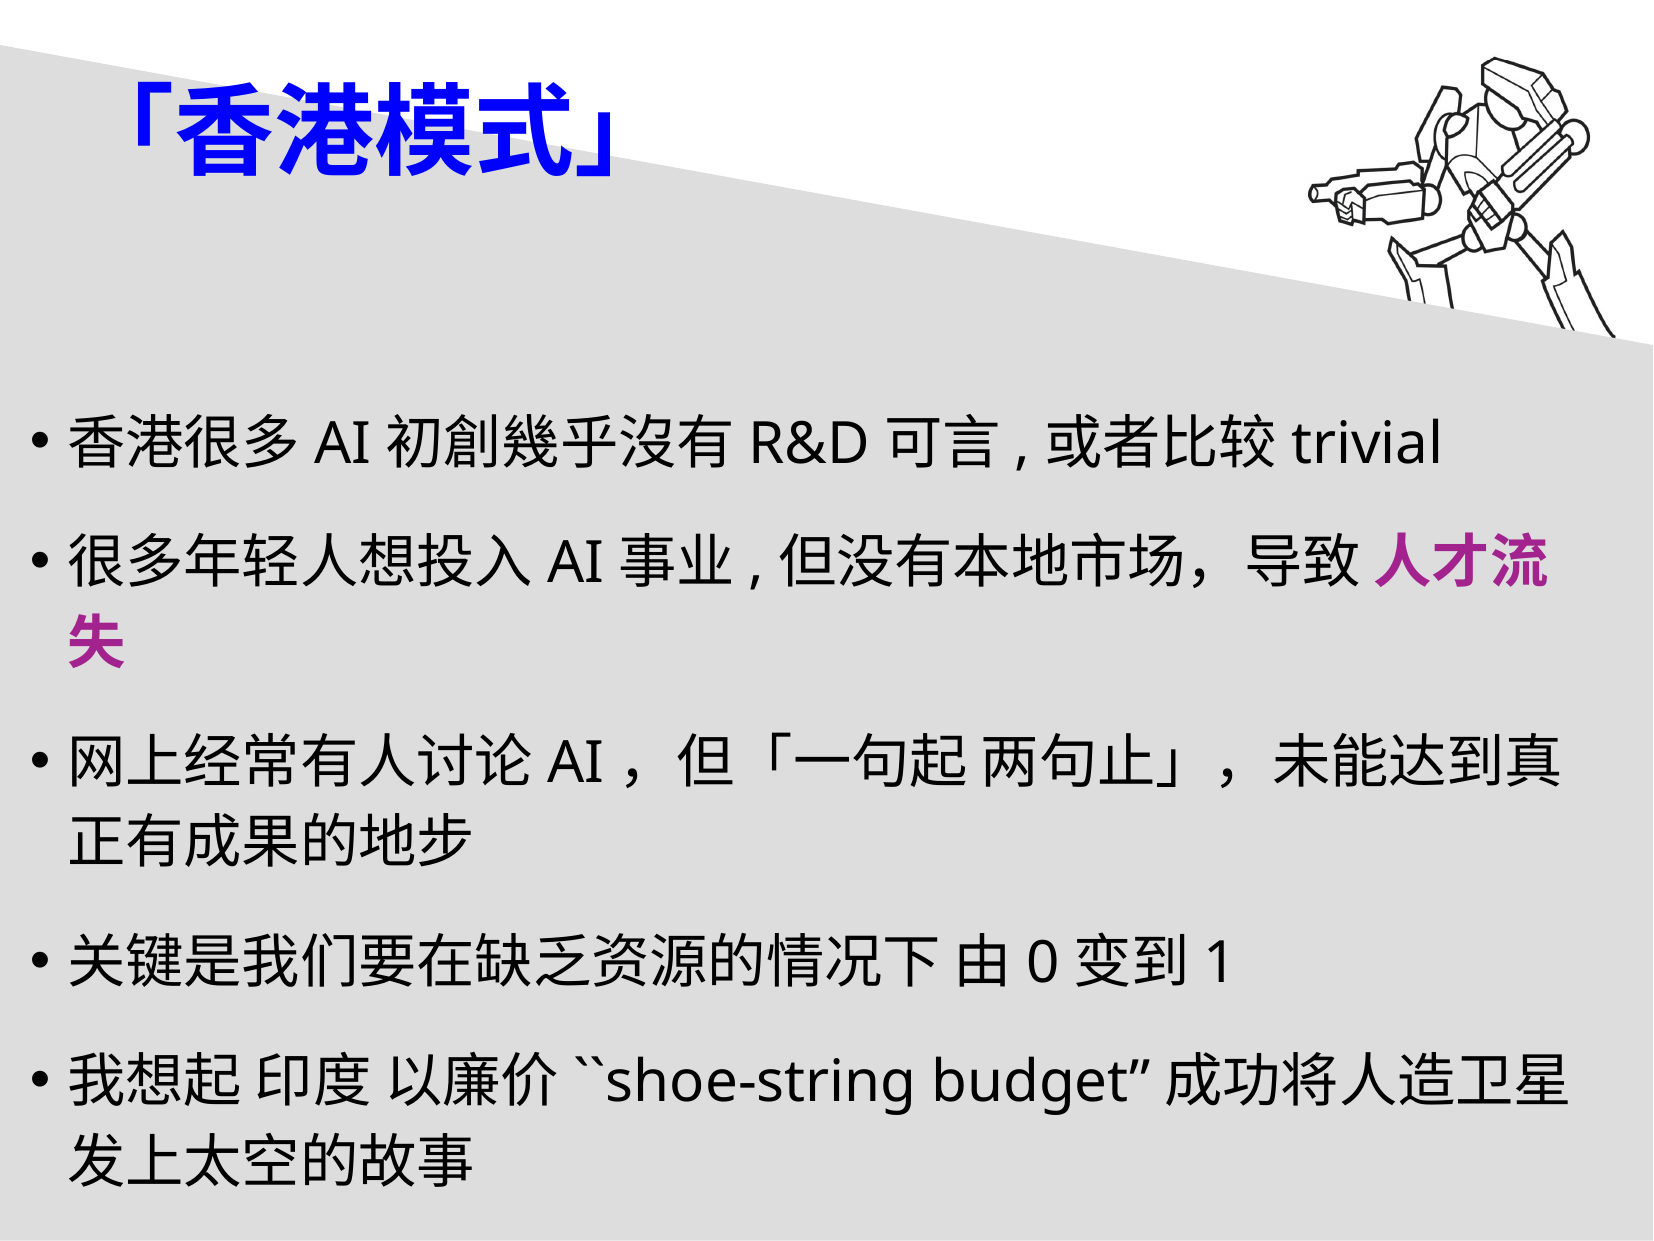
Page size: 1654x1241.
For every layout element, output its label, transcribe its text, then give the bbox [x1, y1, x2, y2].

picture [1304, 54, 1641, 59]
text_box [0, 45, 1653, 1241]
picture [1304, 195, 1641, 342]
text_box 「香港模式」 [60, 59, 1653, 195]
text_box 香港很多AI初創幾乎沒有R&D可言,或者比较trivial 很多年轻人想投入AI事业,但没有本地市场，导致 人才流失 网上经常有人讨论AI，但「一句起 两句止」，未能达到真正有成果的地步 关键是我们要在缺乏资源的情况下 由0变到1 我想起 印度 以廉价``shoe-string budget’’成功将人造卫星发上太空的故事 [15, 387, 1591, 1190]
